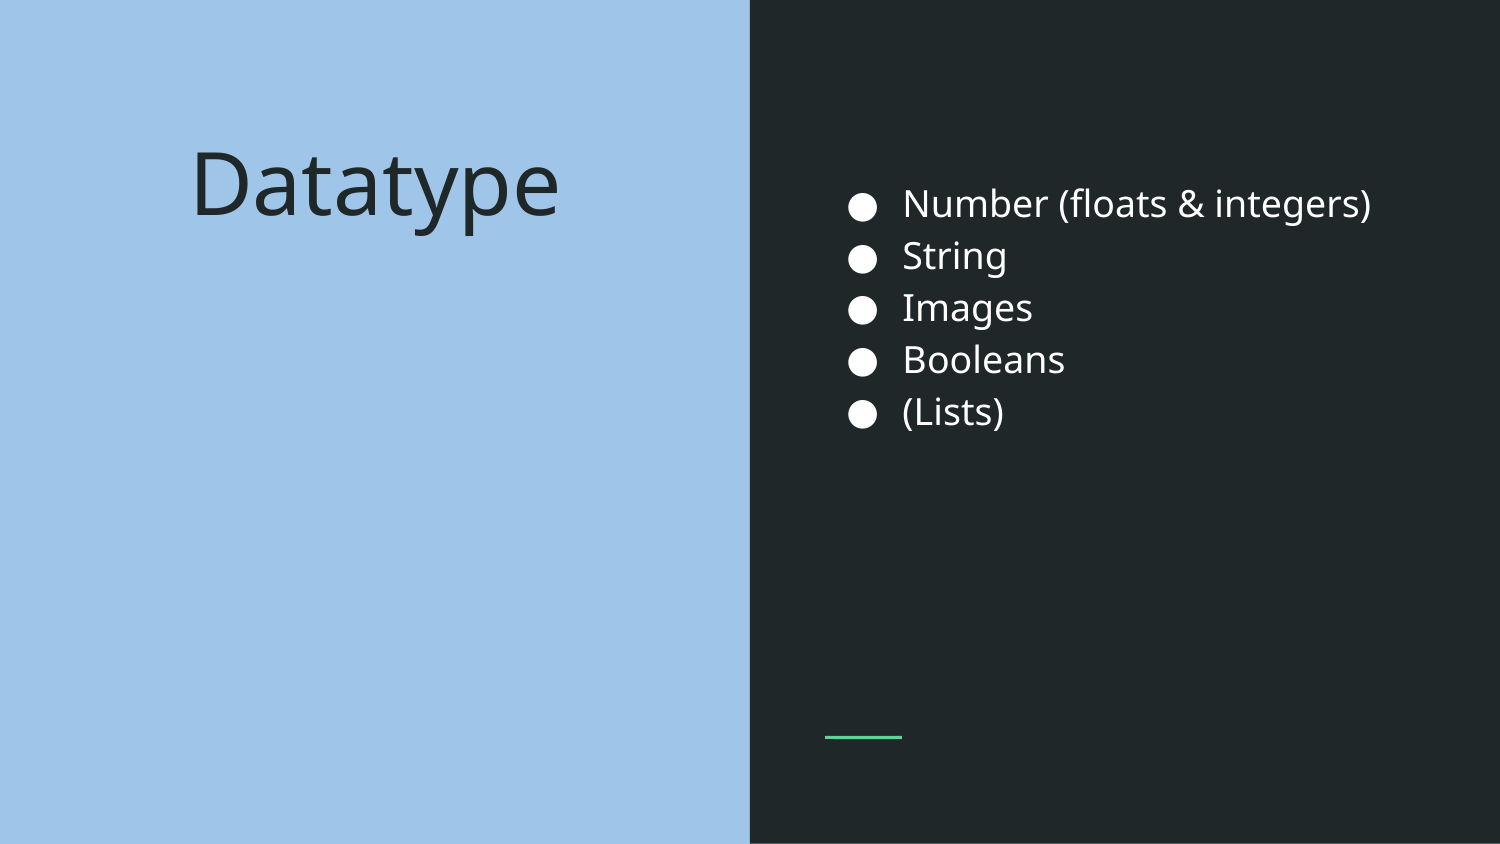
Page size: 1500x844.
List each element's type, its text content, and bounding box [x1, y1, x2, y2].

title Datatype [43, 0, 708, 248]
list Number (floats & integers) String Images Booleans (Lists) [812, 0, 1442, 607]
